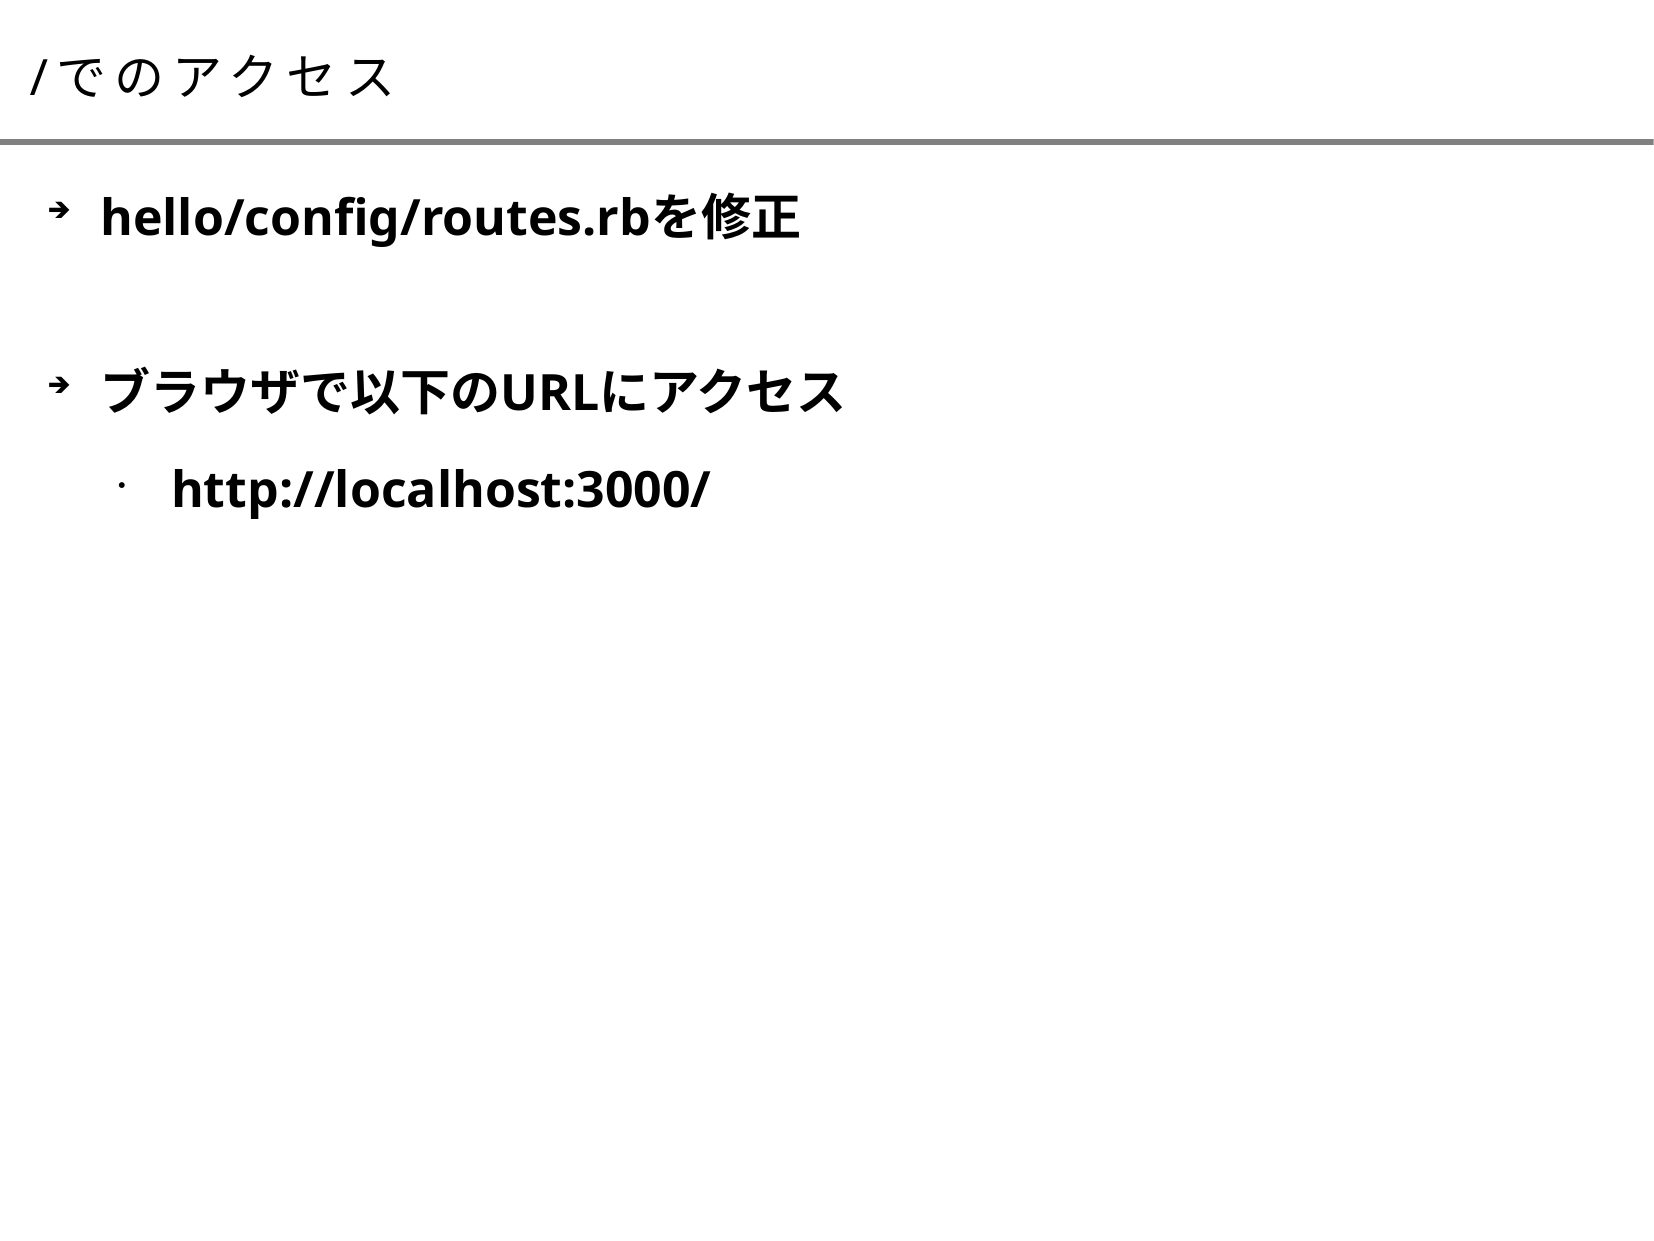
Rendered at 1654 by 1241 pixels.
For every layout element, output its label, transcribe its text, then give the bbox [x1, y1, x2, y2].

list hello/config/routes.rbを修正 ブラウザで以下のURLにアクセス http://localhost:3000/ [29, 177, 1625, 1152]
title /でのアクセス [29, 29, 1625, 119]
